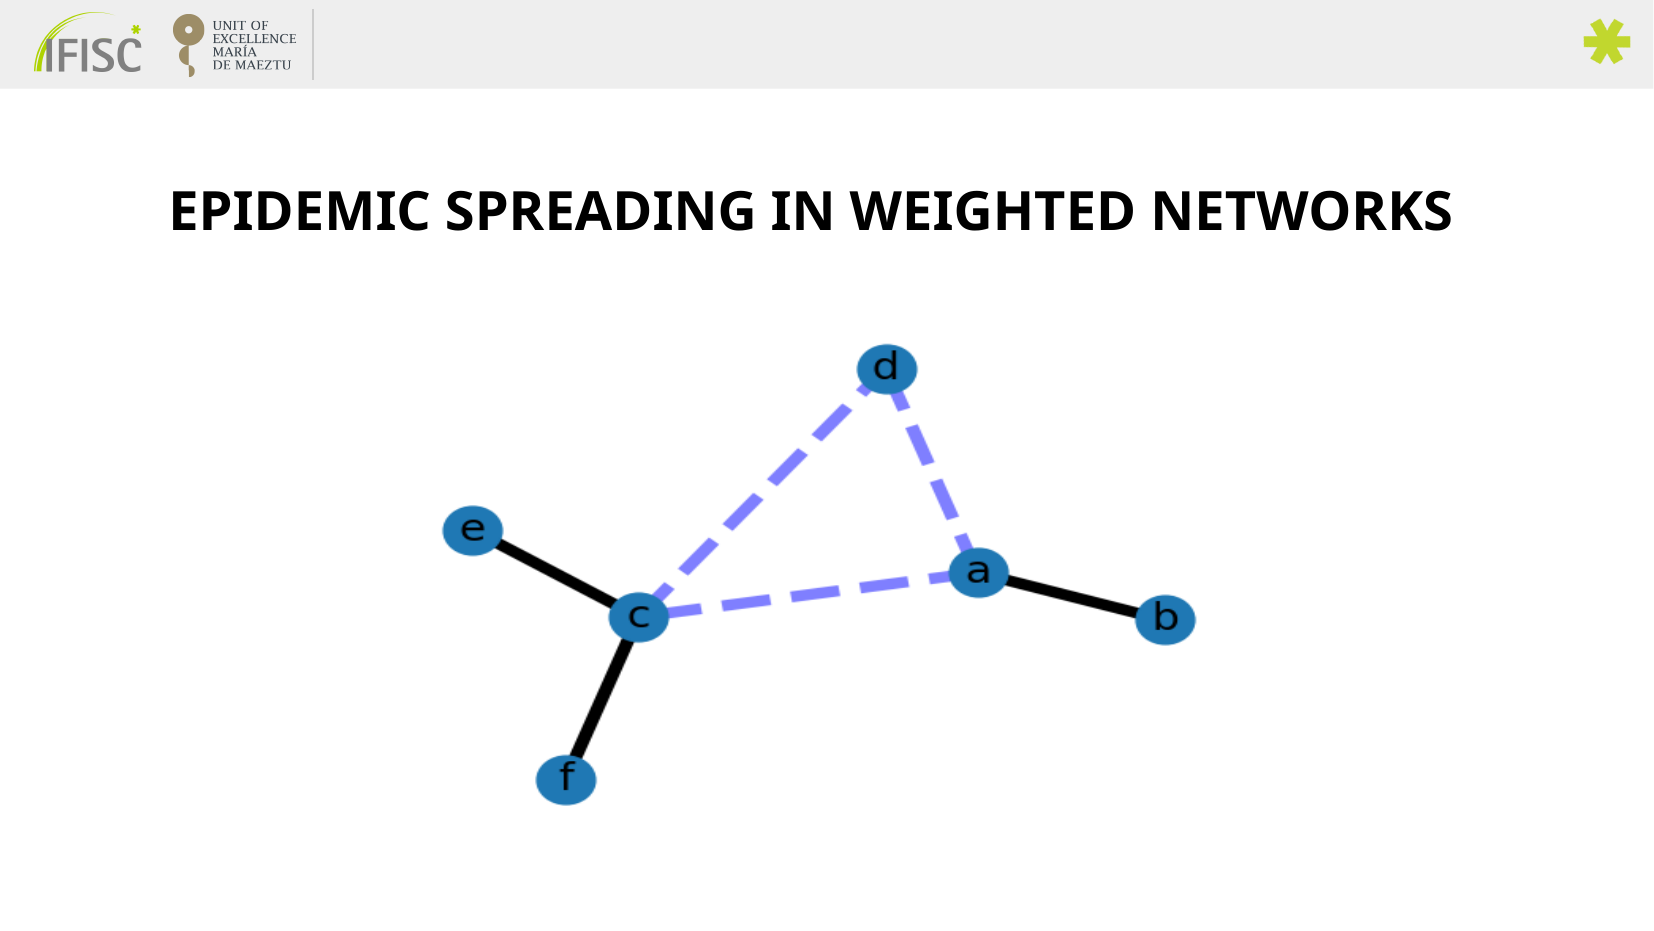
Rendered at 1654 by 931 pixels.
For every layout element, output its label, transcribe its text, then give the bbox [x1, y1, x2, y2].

text_box EPIDEMIC SPREADING IN WEIGHTED NETWORKS [153, 165, 1630, 272]
picture [170, 11, 302, 81]
picture [300, 256, 1312, 886]
picture [29, 9, 148, 75]
picture [1582, 17, 1631, 65]
